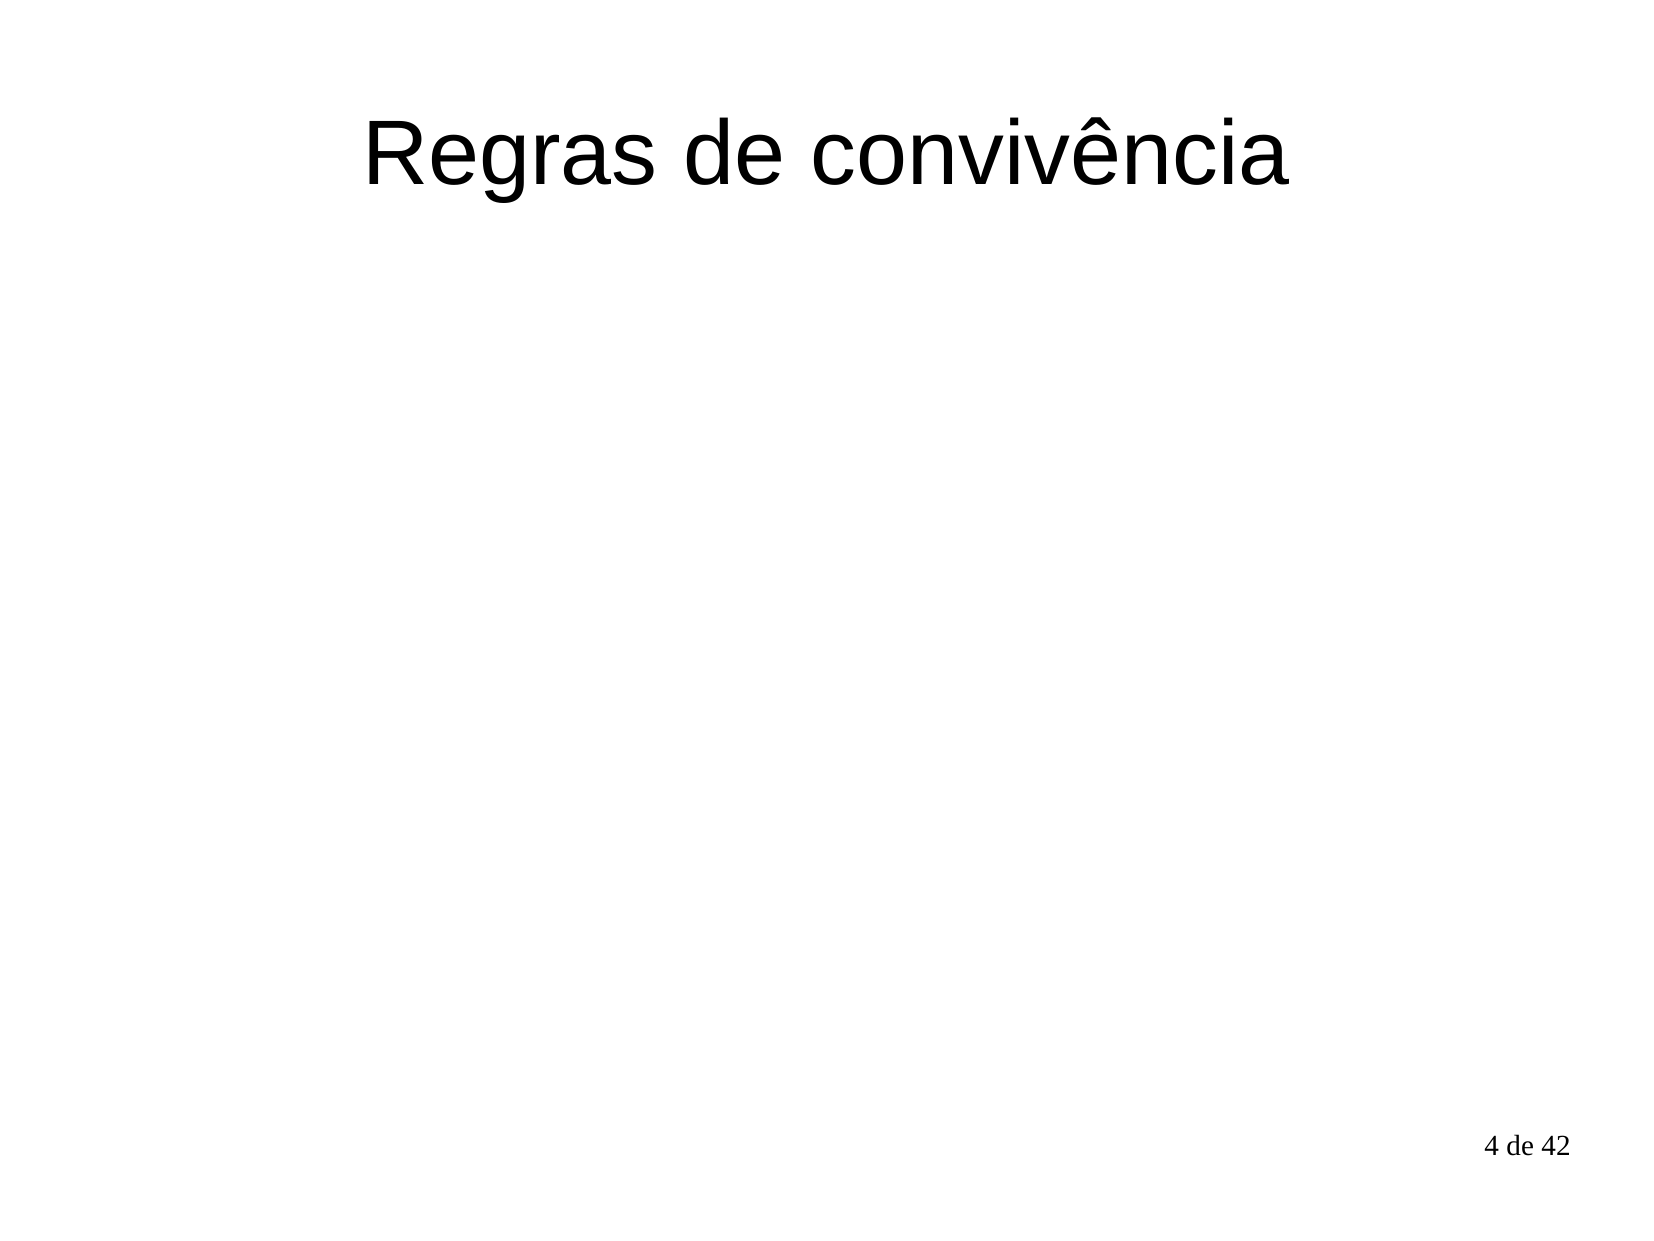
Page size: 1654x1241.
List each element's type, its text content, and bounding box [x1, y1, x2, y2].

title Regras de convivência [82, 49, 1571, 257]
